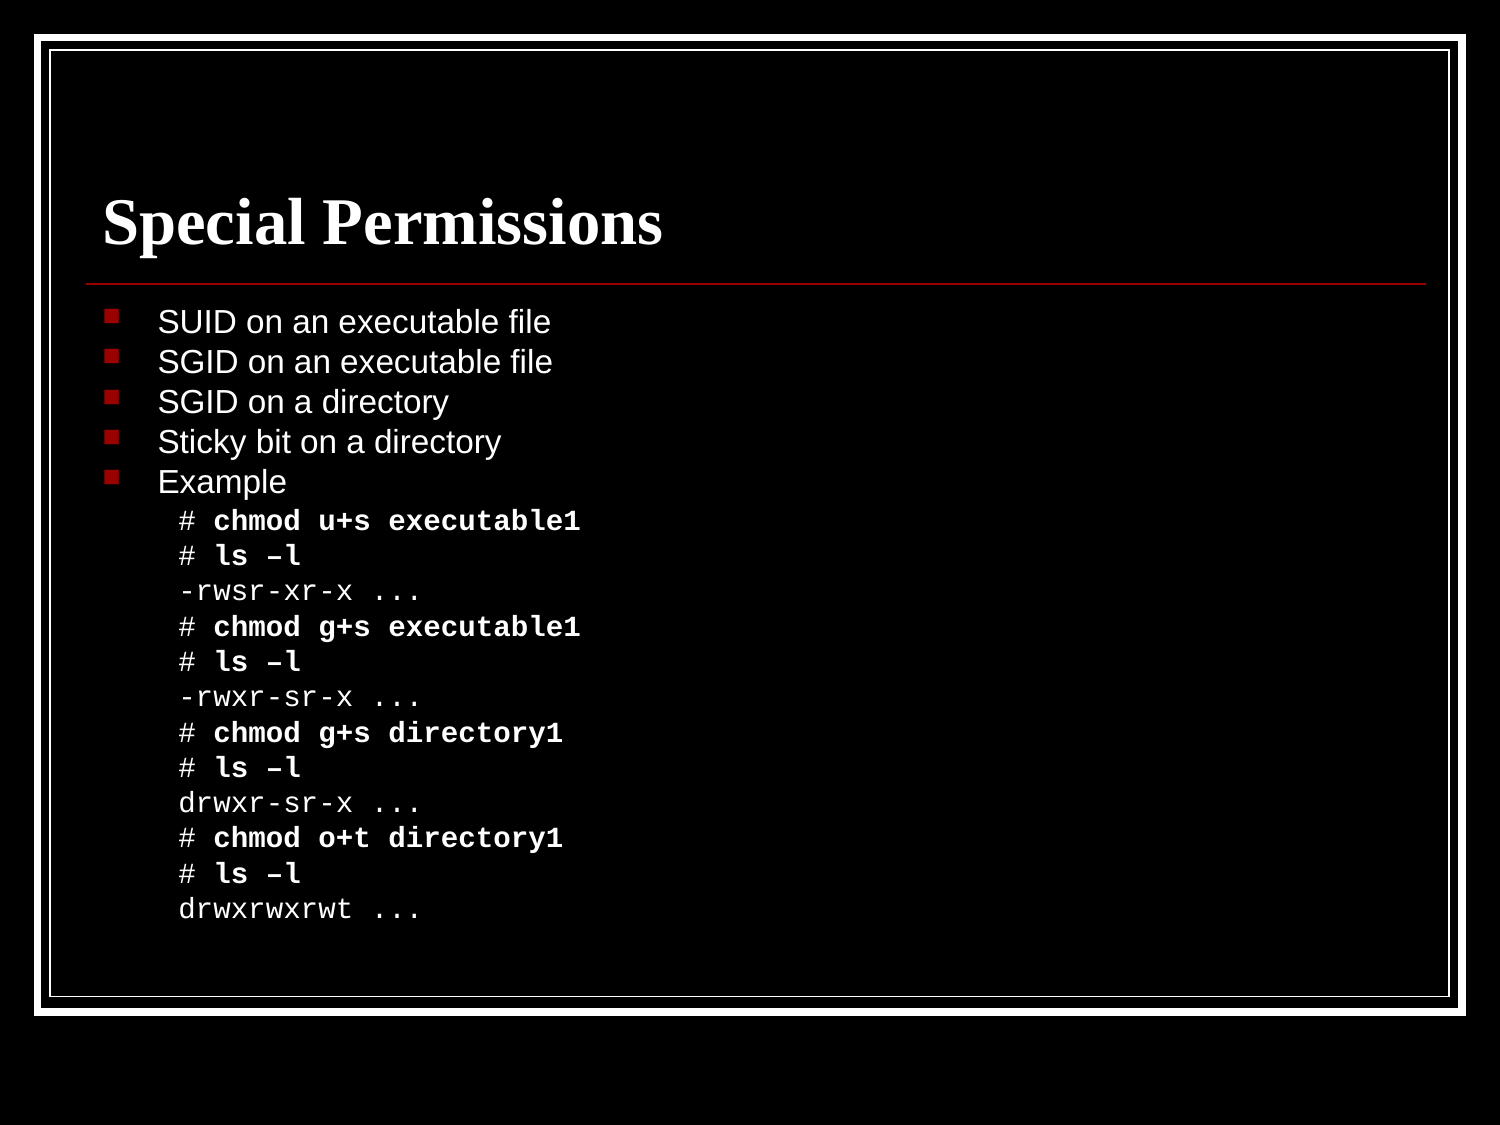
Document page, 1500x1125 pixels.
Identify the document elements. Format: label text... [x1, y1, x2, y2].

list SUID on an executable file SGID on an executable file SGID on a directory Sticky bit on a directory Example # chmod u+s executable1 # ls –l -rwsr-xr-x ... # chmod g+s executable1 # ls –l -rwxr-sr-x ... # chmod g+s directory1 # ls –l drwxr-sr-x ... # chmod o+t directory1 # ls –l drwxrwxrwt ... [87, 299, 1426, 963]
title Special Permissions [87, 77, 1426, 266]
